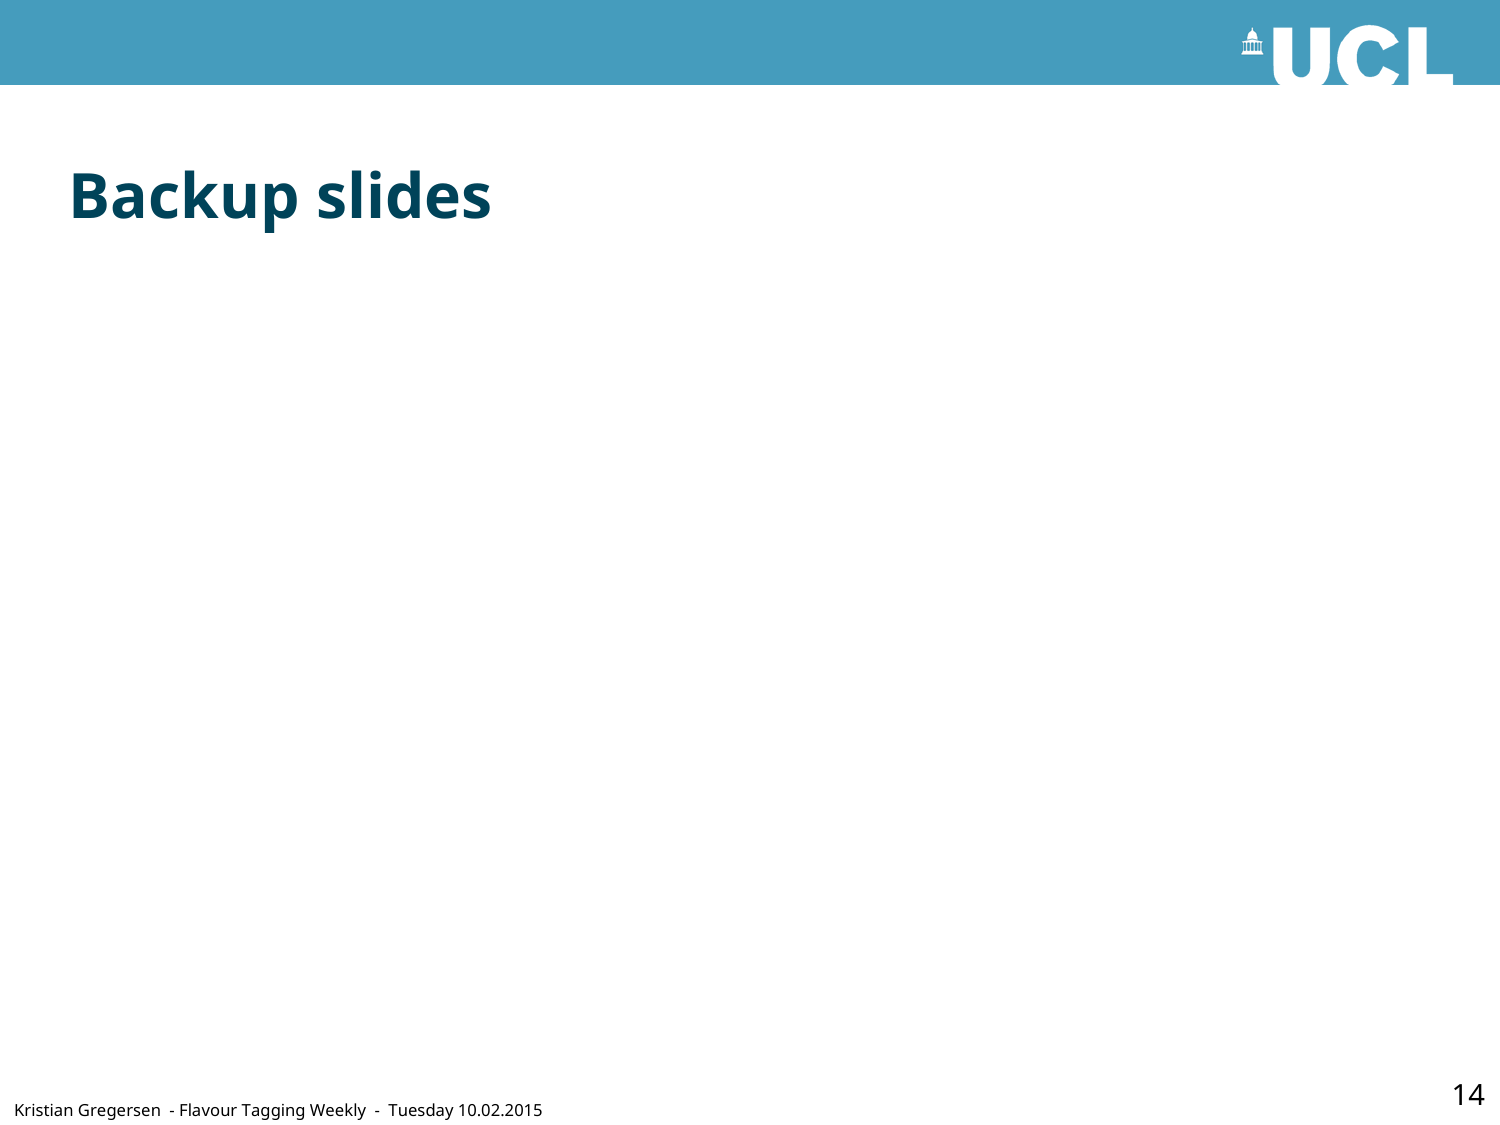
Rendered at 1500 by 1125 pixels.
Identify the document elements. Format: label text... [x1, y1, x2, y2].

picture [0, 0, 1500, 85]
title Backup slides [54, 148, 1447, 378]
